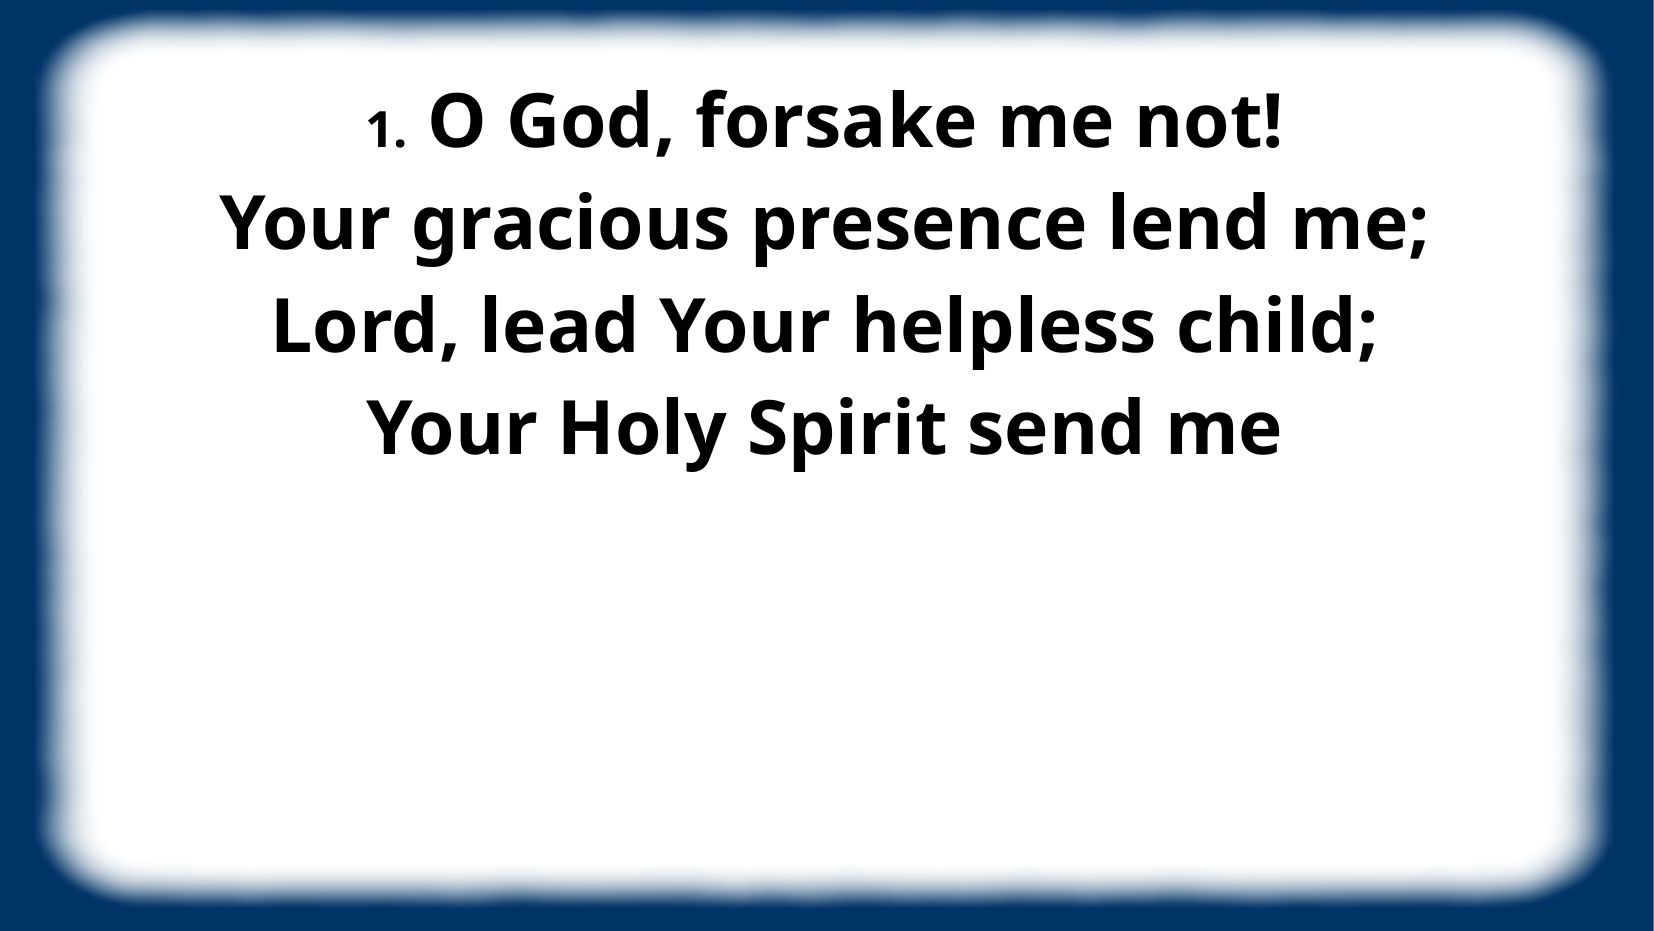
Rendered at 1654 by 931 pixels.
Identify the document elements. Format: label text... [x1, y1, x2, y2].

picture [0, 0, 1654, 931]
text_box 1. O God, forsake me not! Your gracious presence lend me; Lord, lead Your helpless child; Your Holy Spirit send me [105, 60, 1546, 473]
